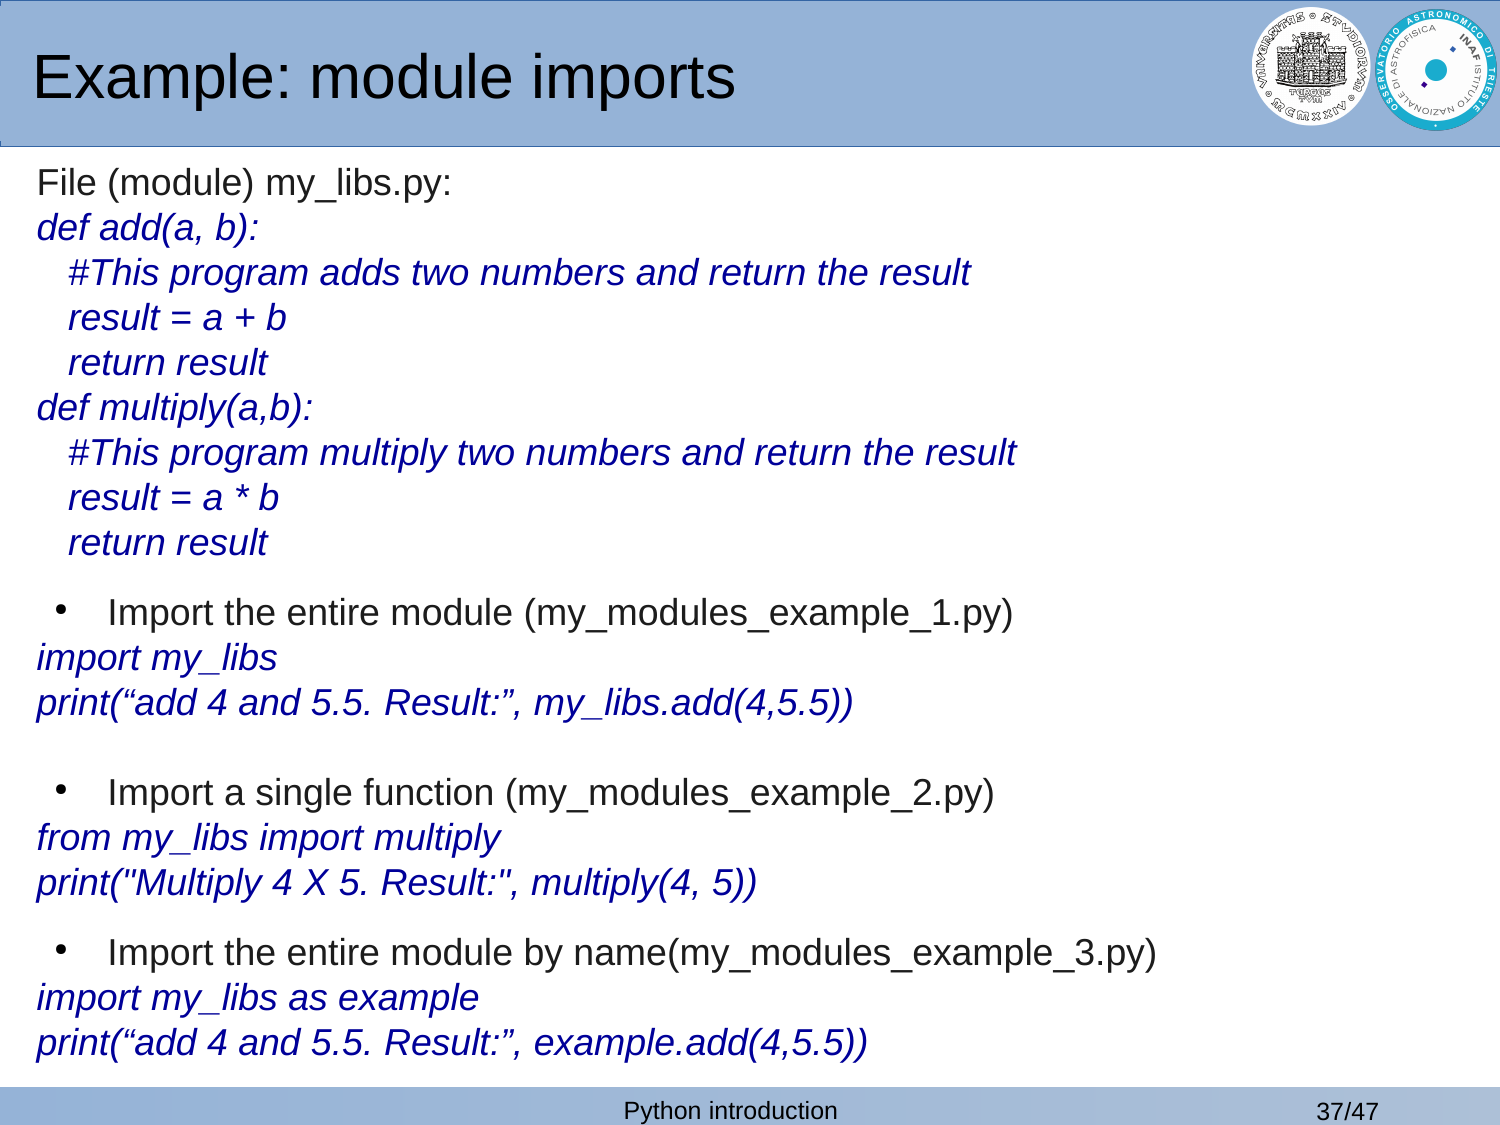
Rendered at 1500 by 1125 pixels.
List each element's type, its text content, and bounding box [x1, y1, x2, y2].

list File (module) my_libs.py: def add(a, b): #This program adds two numbers and return the result result = a + b return result def multiply(a,b): #This program multiply two numbers and return the result result = a * b return result Import the entire module (my_modules_example_1.py) import my_libs print(“add 4 and 5.5. Result:”, my_libs.add(4,5.5)) Import a single function (my_modules_example_2.py) from my_libs import multiply print("Multiply 4 X 5. Result:", multiply(4, 5)) Import the entire module by name(my_modules_example_3.py) import my_libs as example print(“add 4 and 5.5. Result:”, example.add(4,5.5)) [21, 150, 1455, 1087]
text_box Example: module imports [0, 5, 1243, 141]
picture [1252, 0, 1500, 156]
